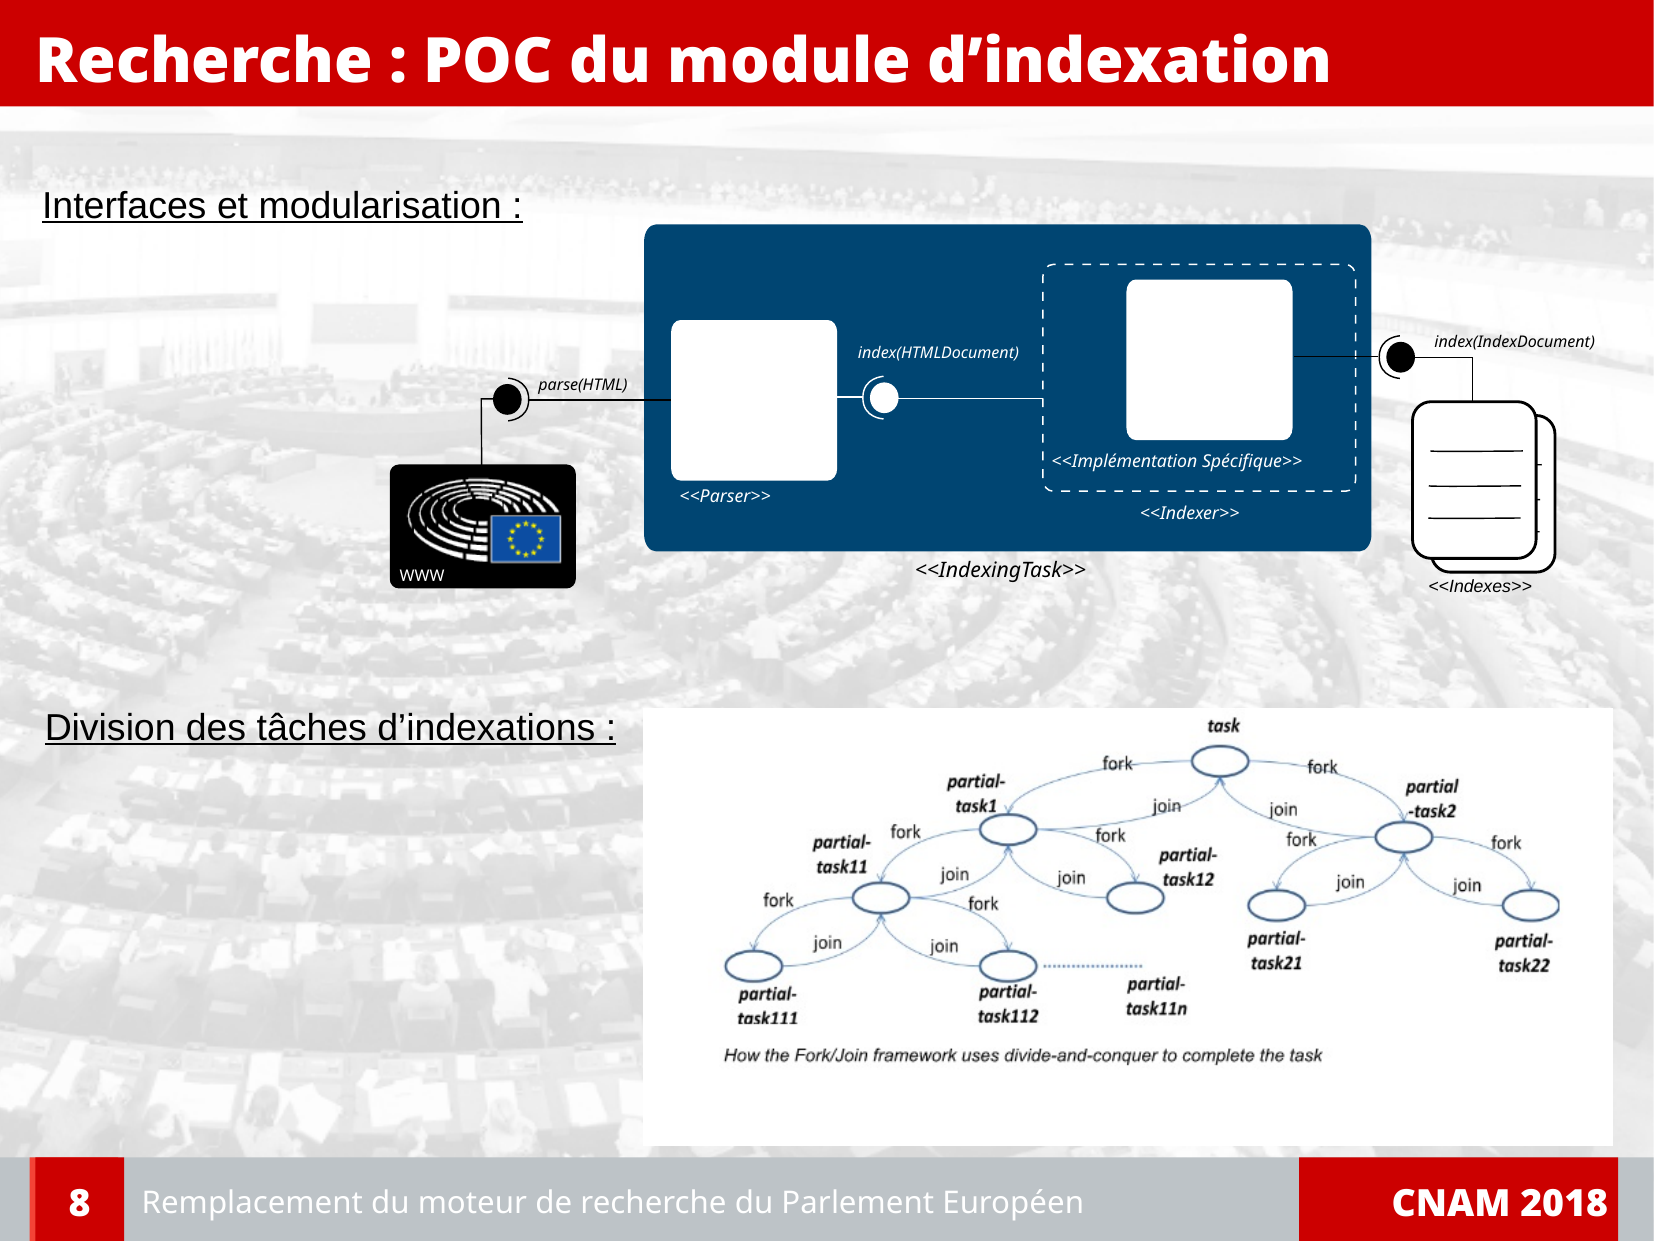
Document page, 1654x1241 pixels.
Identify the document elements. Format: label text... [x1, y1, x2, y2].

text_box Division des tâches d’indexations : [30, 699, 632, 756]
title Recherche : POC du module d’indexation [35, 0, 1571, 101]
picture [0, 107, 1654, 1157]
text_box Interfaces et modularisation : [27, 177, 538, 234]
